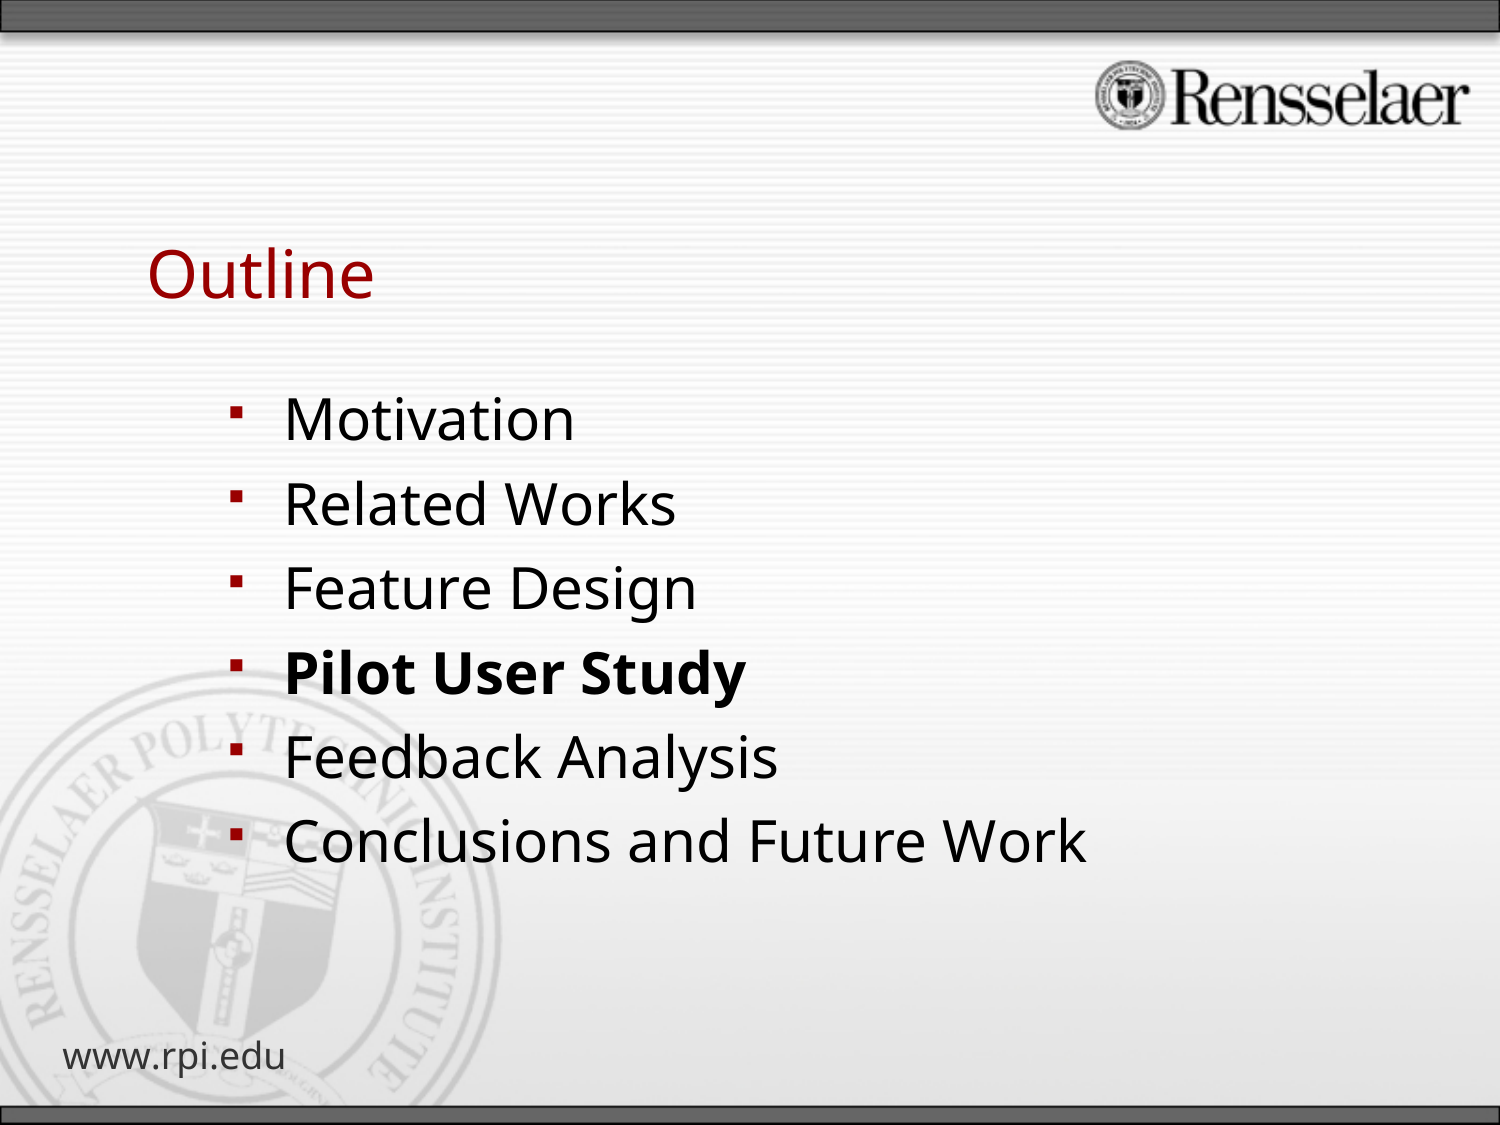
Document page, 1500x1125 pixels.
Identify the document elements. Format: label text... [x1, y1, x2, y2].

picture [0, 0, 1500, 1125]
list Motivation Related Works Feature Design Pilot User Study Feedback Analysis Conclusions and Future Work [212, 375, 1450, 988]
title Outline [131, 207, 1457, 336]
